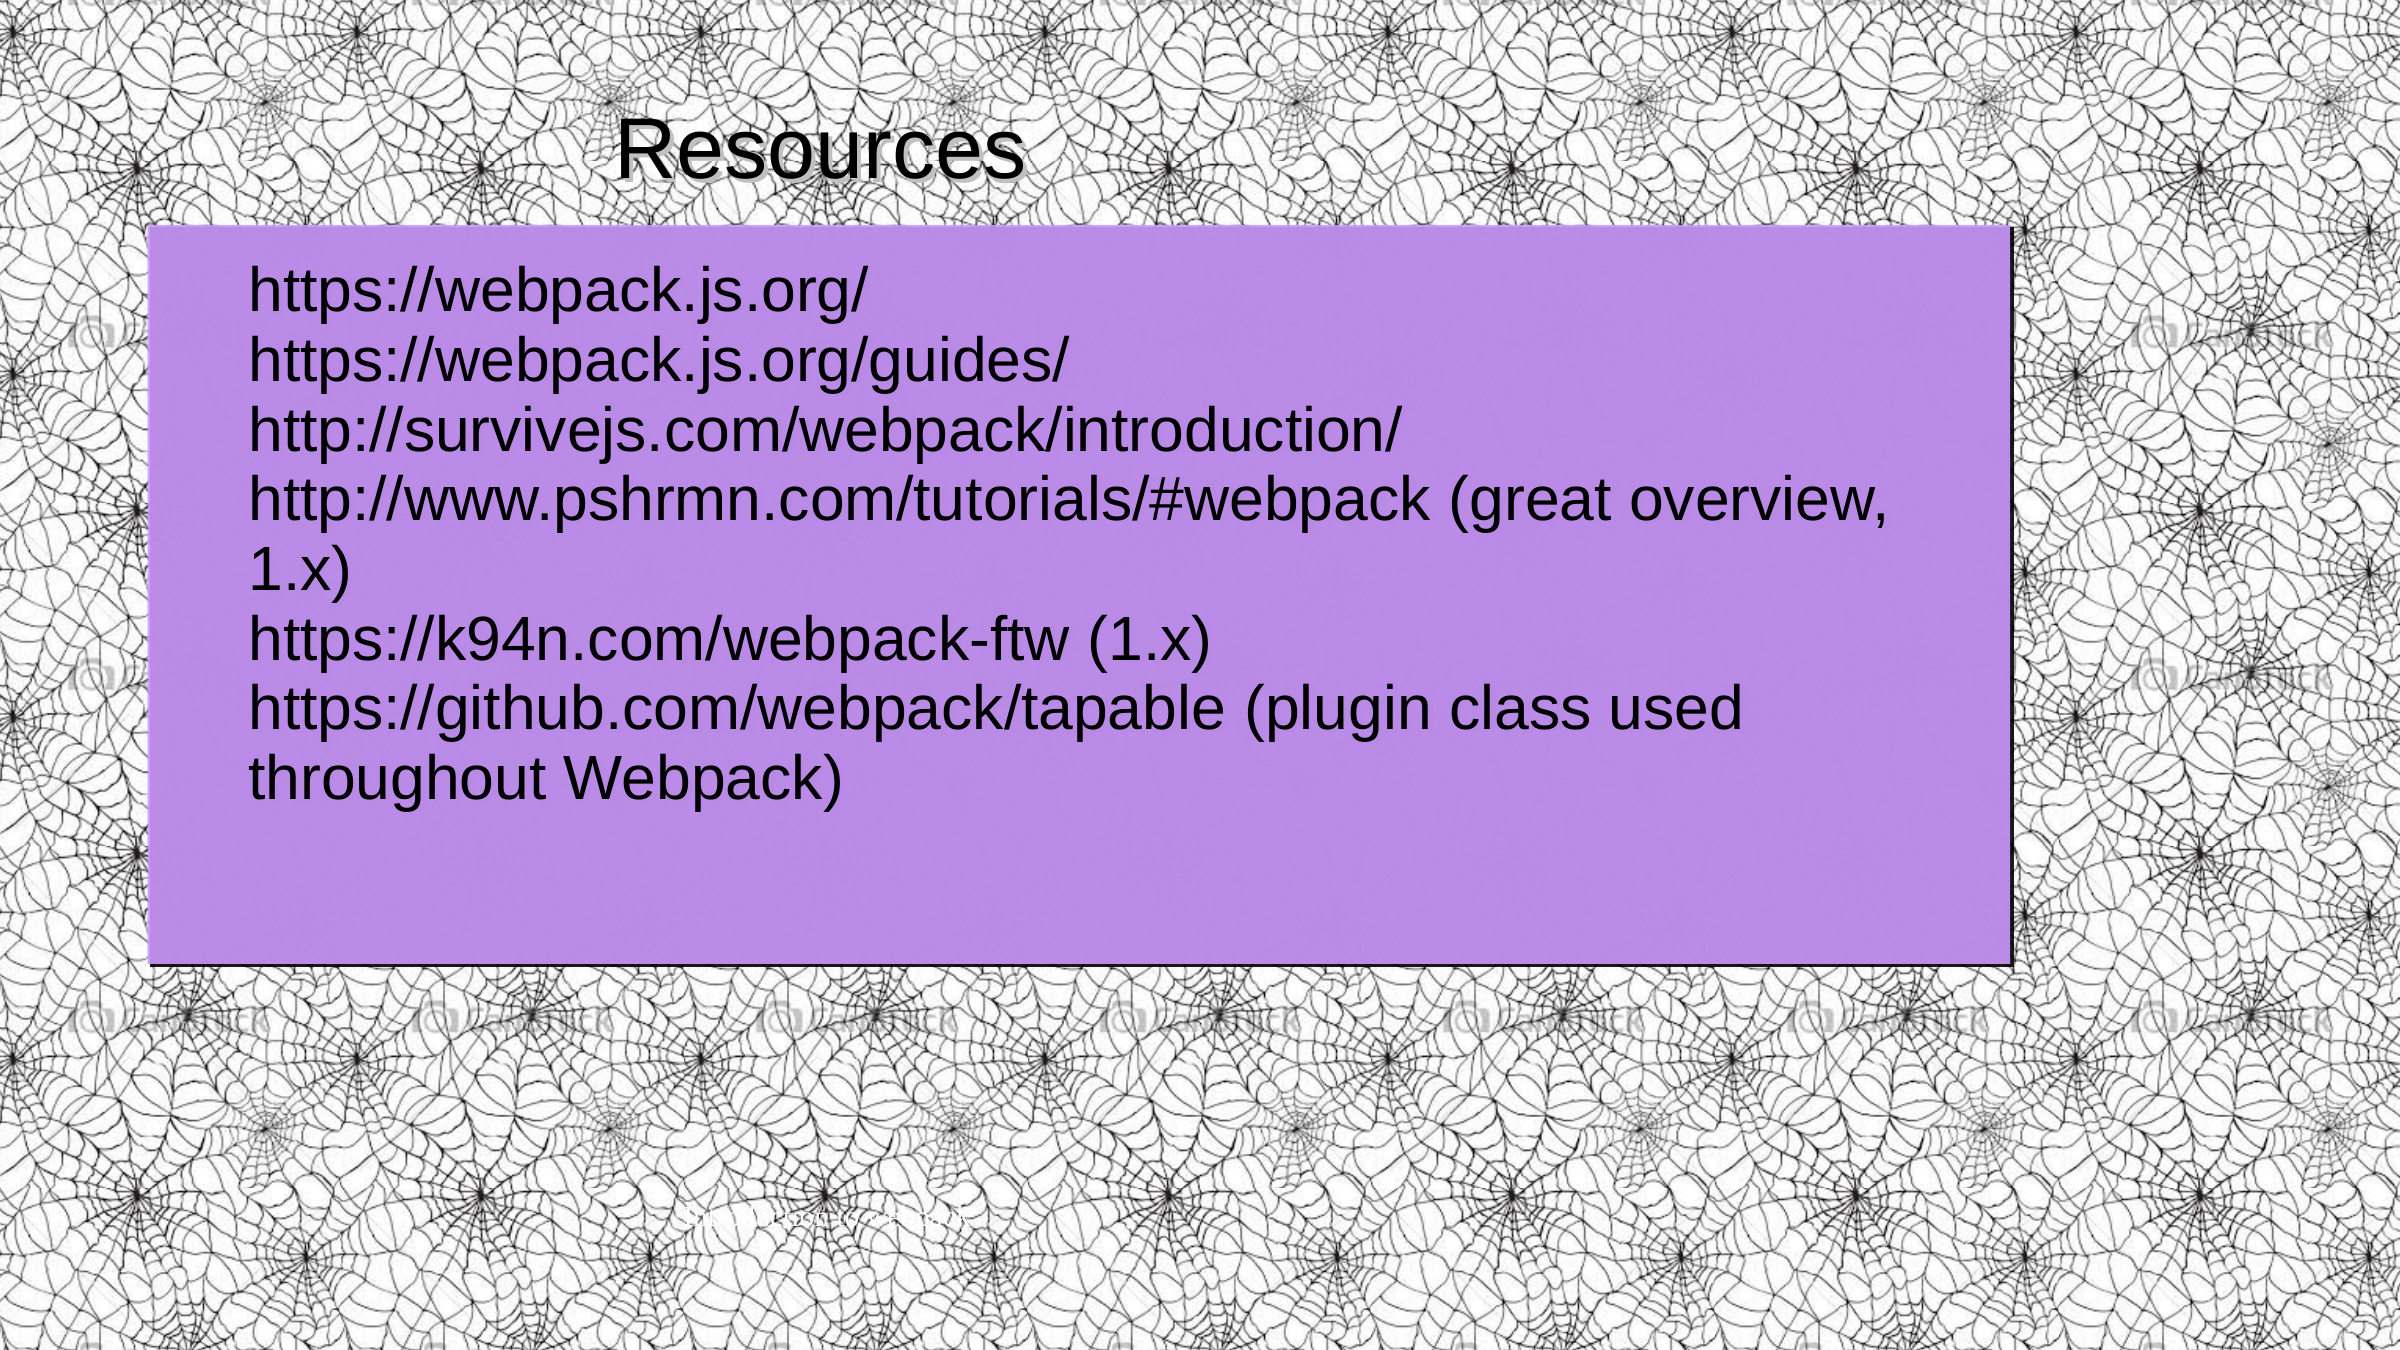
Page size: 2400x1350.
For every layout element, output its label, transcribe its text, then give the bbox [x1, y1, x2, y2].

title Resources [135, 45, 1506, 253]
picture [0, 0, 2400, 1350]
list https://webpack.js.org/ https://webpack.js.org/guides/ http://survivejs.com/webpack/introduction/ http://www.pshrmn.com/tutorials/#webpack (great overview, 1.x) https://k94n.com/webpack-ftw (1.x) https://github.com/webpack/tapable (plugin class used throughout Webpack) [147, 225, 2011, 964]
